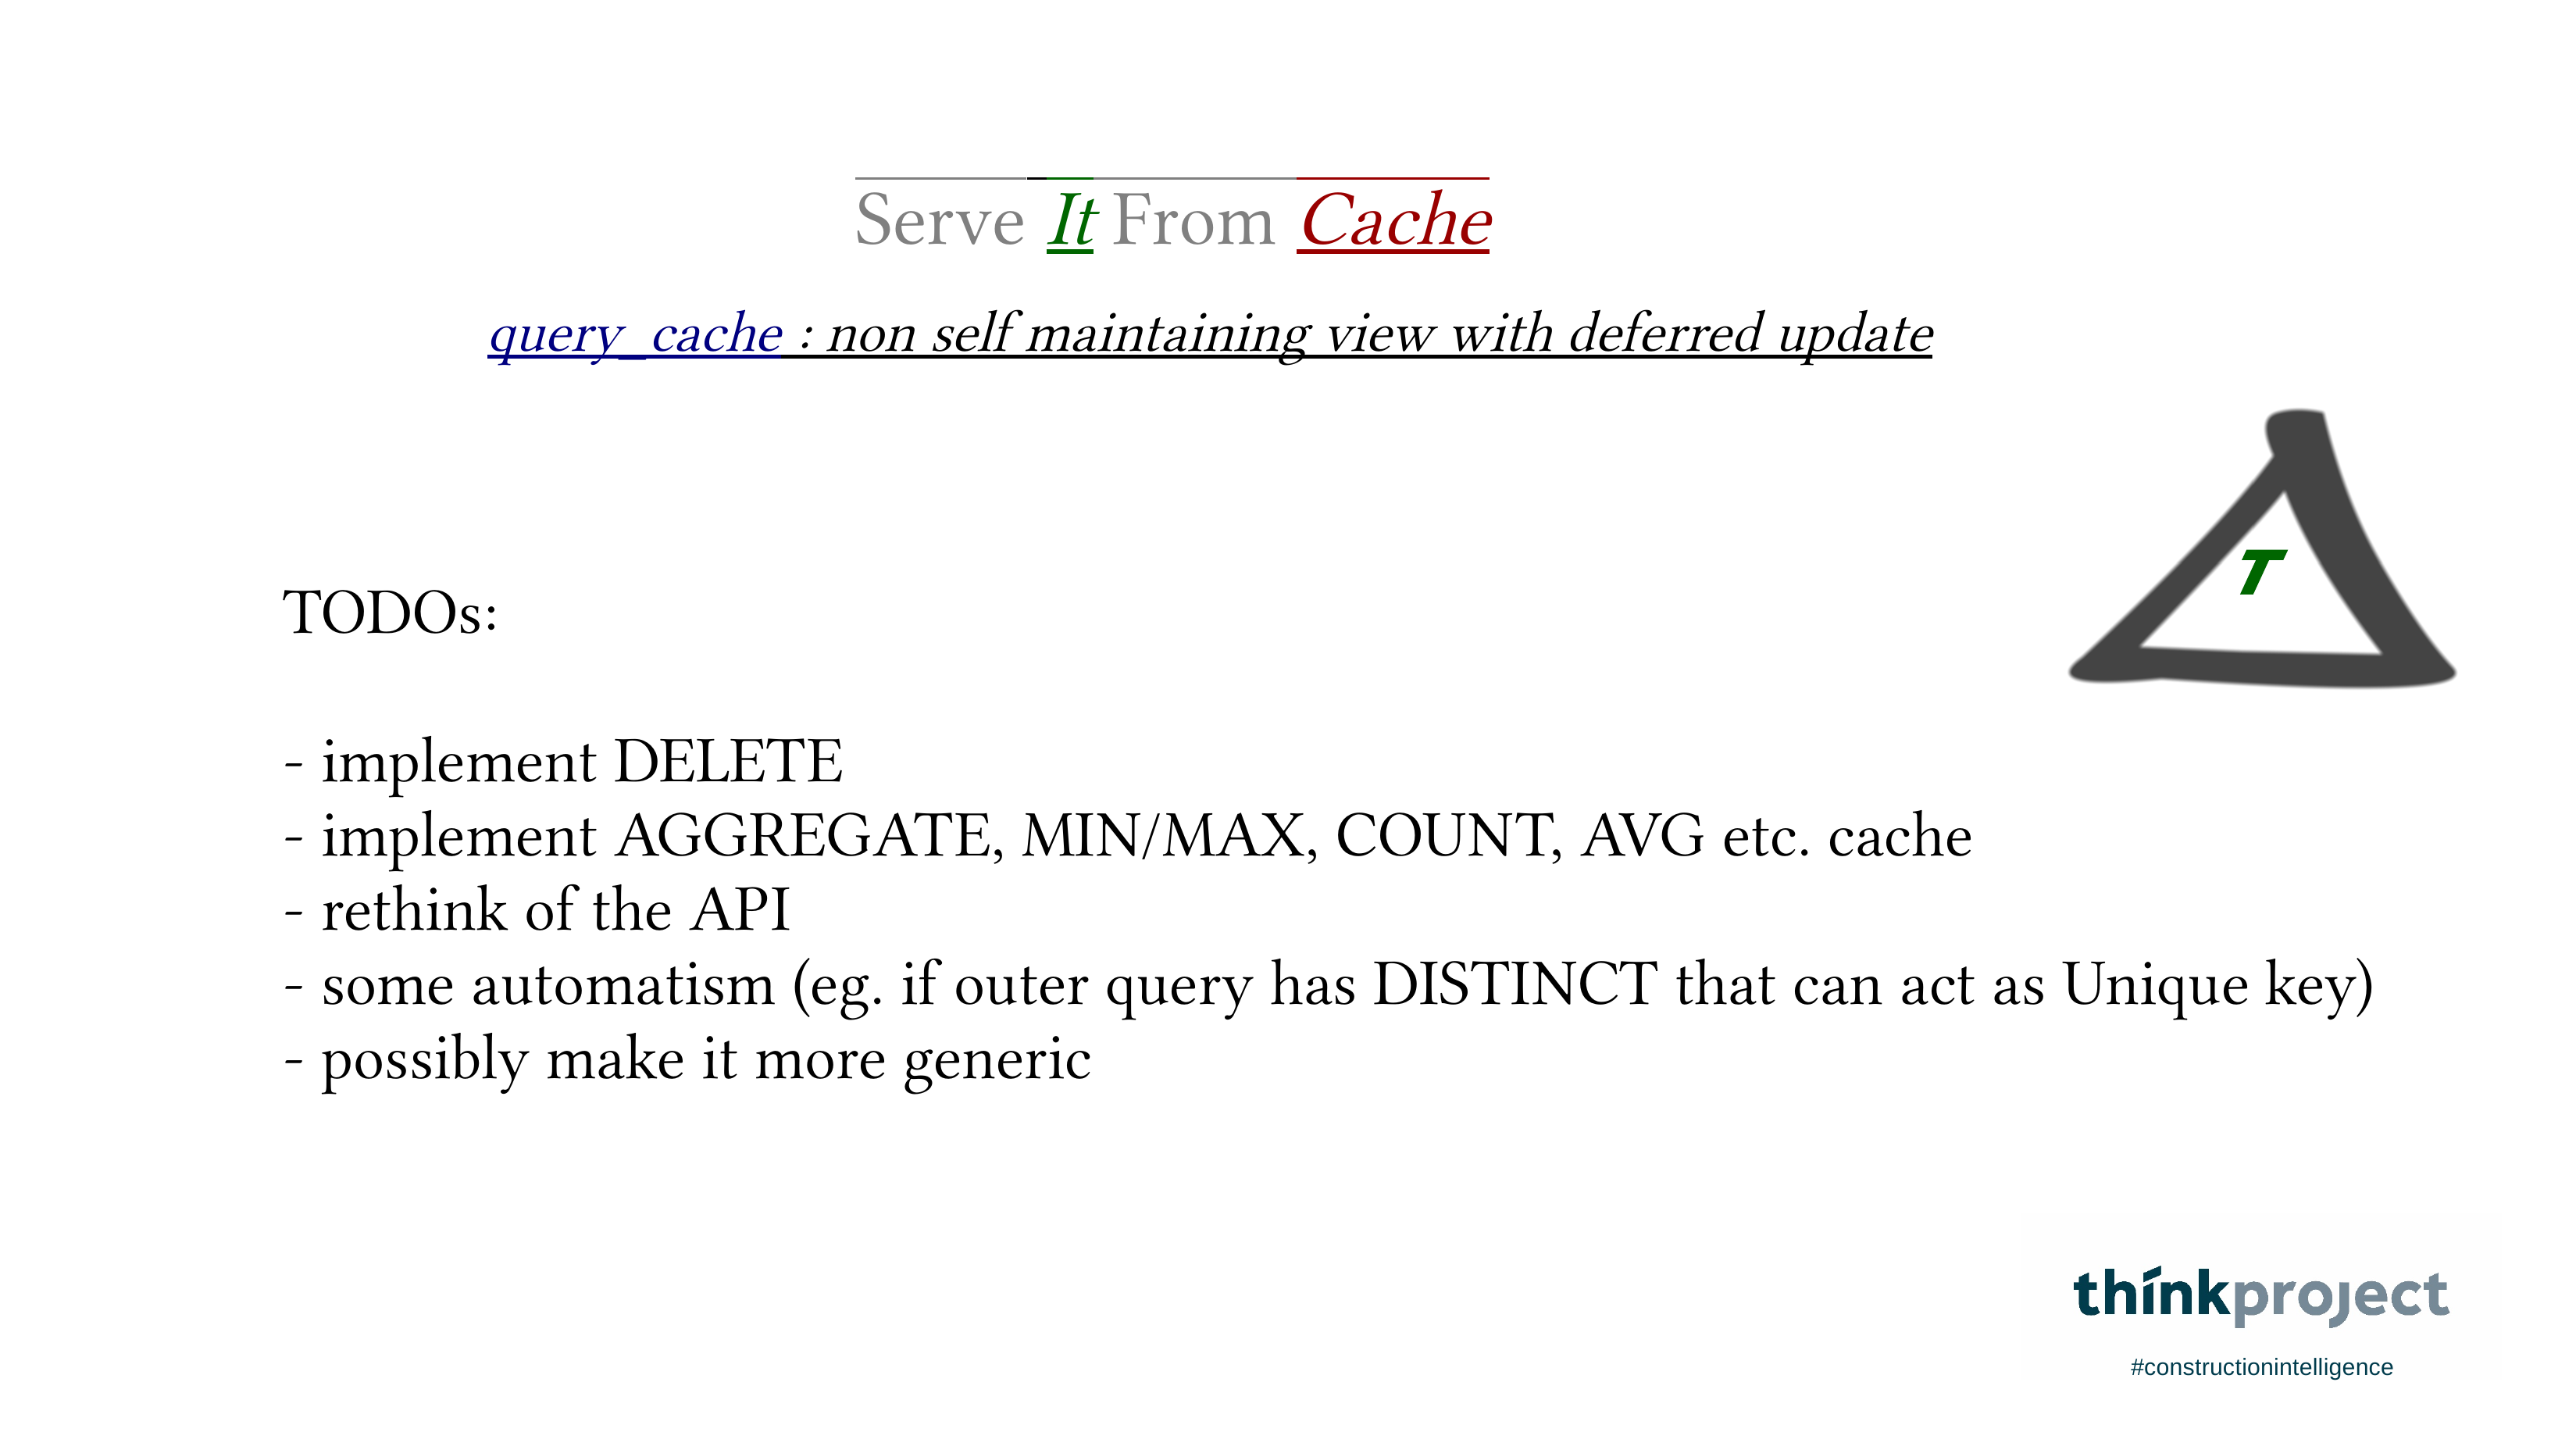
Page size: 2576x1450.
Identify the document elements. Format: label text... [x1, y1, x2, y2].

text_box TODOs: - implement DELETE - implement AGGREGATE, MIN/MAX, COUNT, AVG etc. cache - rethink of the API - some automatism (eg. if outer query has DISTINCT that can act as Unique key) - possibly make it more generic [271, 569, 2389, 1101]
text_box Serve It From Cache [824, 168, 1602, 293]
text_box T [2219, 547, 2299, 651]
picture [2332, 1364, 2338, 1373]
text_box query_cache : non self maintaining view with deferred update [475, 293, 1960, 372]
picture [2021, 1212, 2502, 1380]
picture [2044, 387, 2461, 739]
